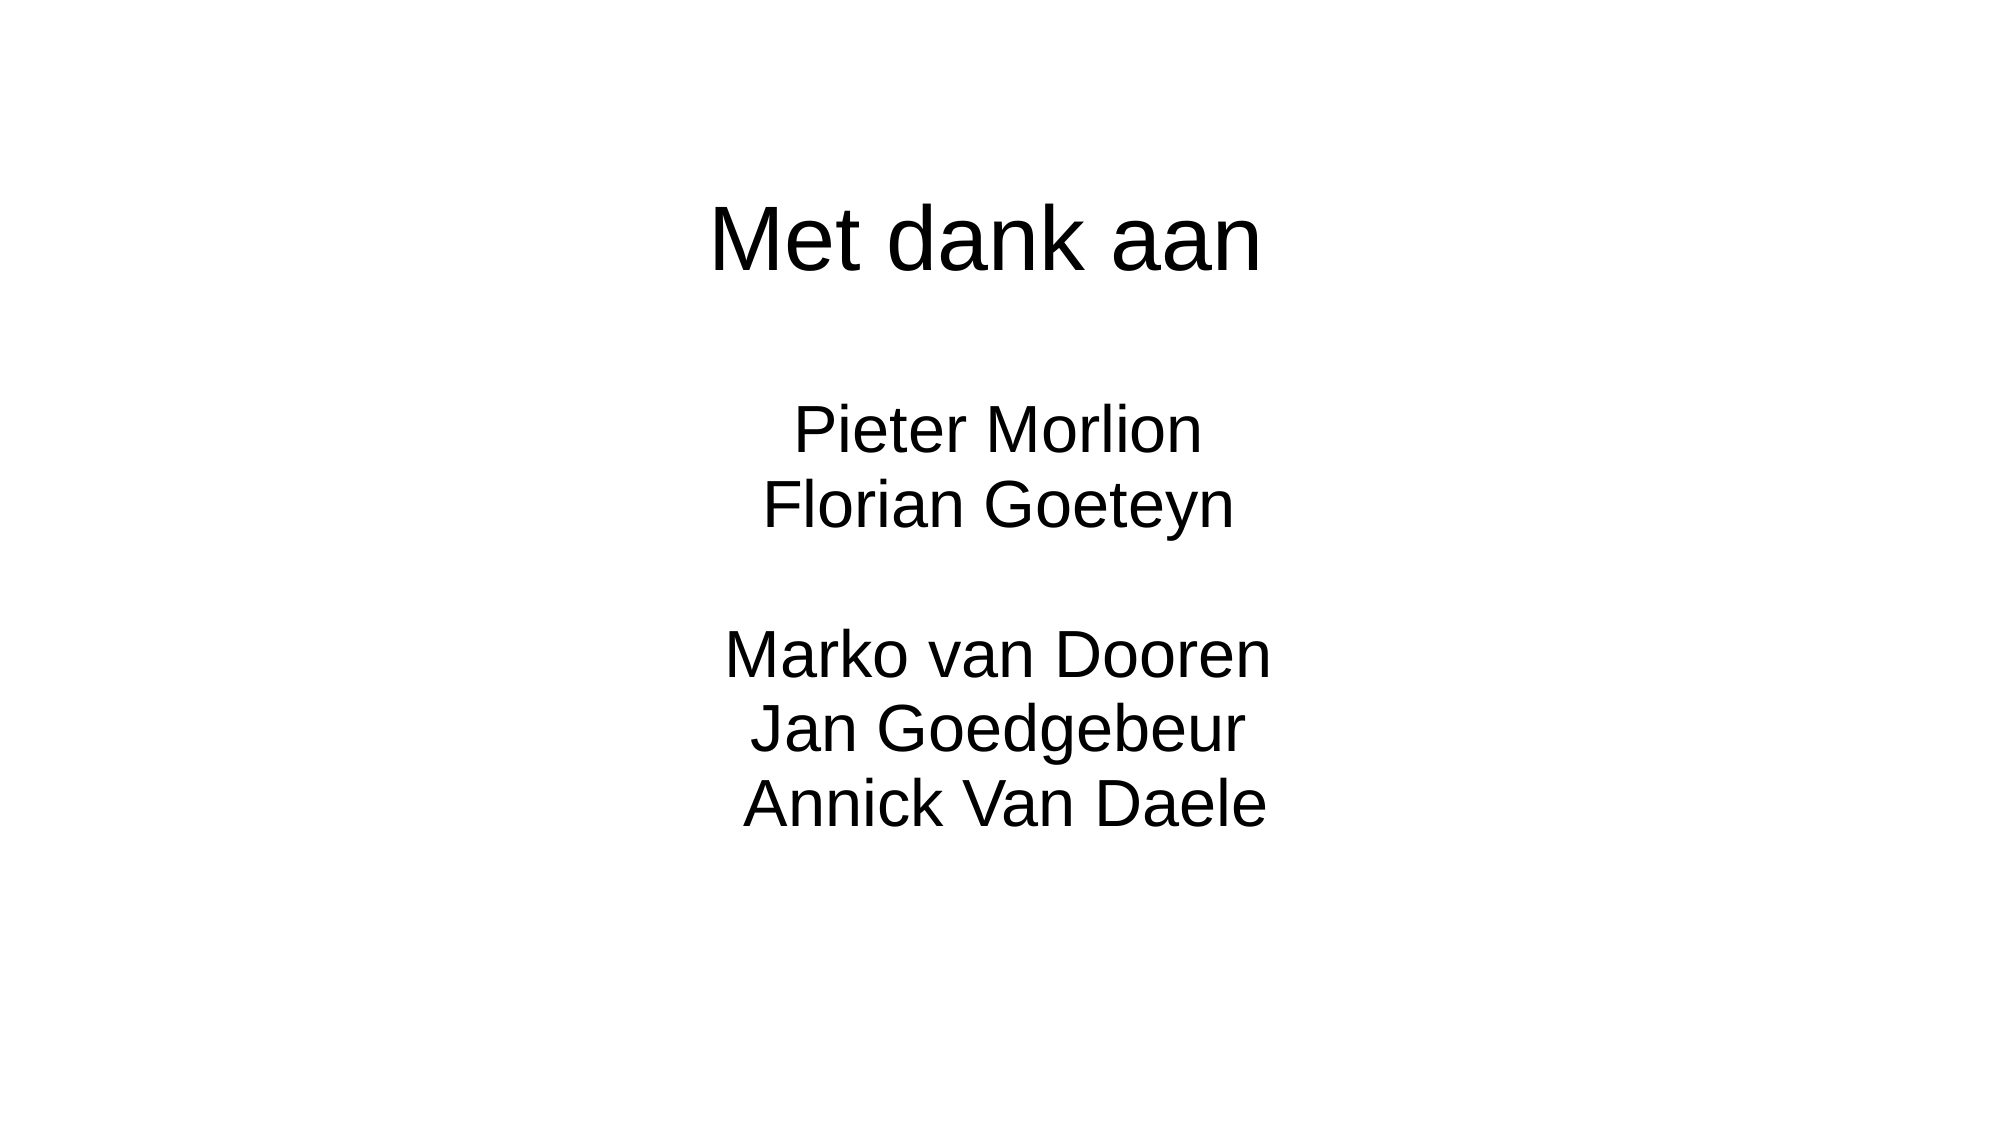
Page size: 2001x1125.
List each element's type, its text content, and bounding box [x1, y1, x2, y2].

title Met dank aan Pieter Morlion Florian Goeteyn Marko van Dooren Jan Goedgebeur Annick Van Daele [136, 187, 1862, 841]
